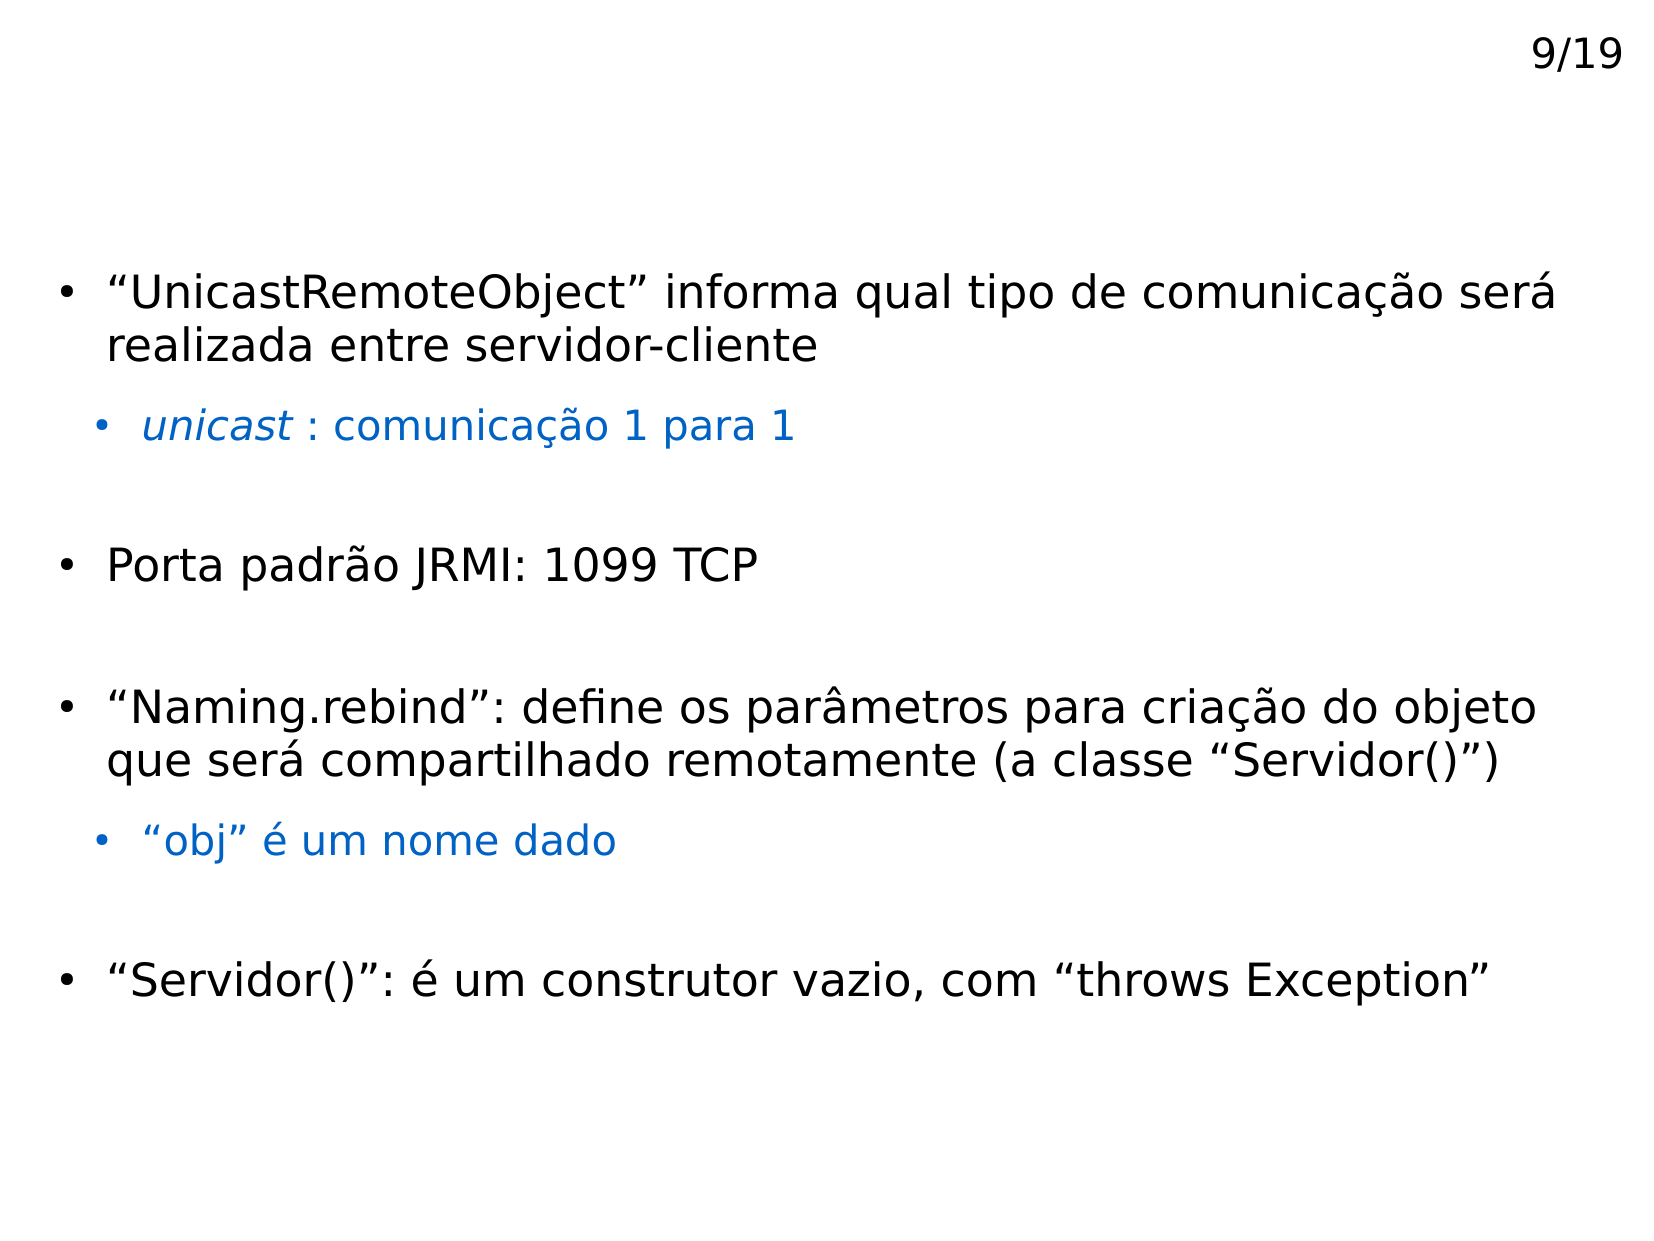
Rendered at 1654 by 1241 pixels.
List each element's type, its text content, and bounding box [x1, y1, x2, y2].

list “UnicastRemoteObject” informa qual tipo de comunicação será realizada entre servidor-cliente unicast : comunicação 1 para 1 Porta padrão JRMI: 1099 TCP “Naming.rebind”: define os parâmetros para criação do objeto que será compartilhado remotamente (a classe “Servidor()”) “obj” é um nome dado “Servidor()”: é um construtor vazio, com “throws Exception” [59, 265, 1625, 1211]
